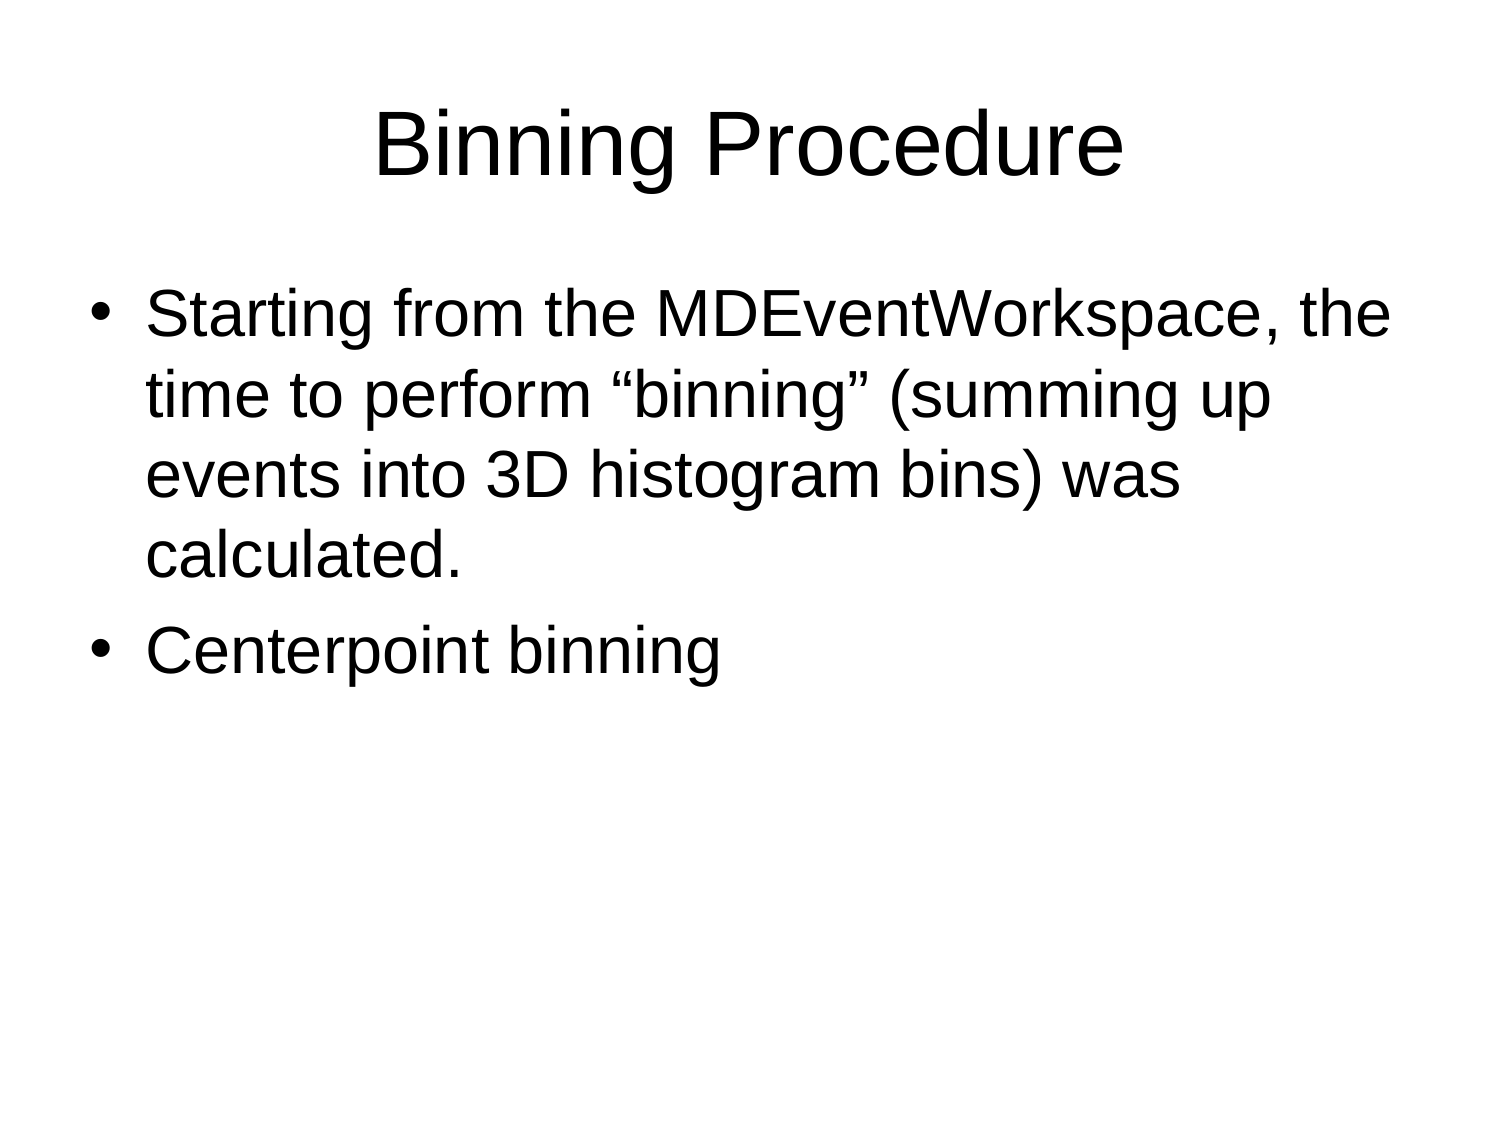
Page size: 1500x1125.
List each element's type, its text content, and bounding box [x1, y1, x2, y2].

list Starting from the MDEventWorkspace, the time to perform “binning” (summing up events into 3D histogram bins) was calculated. Centerpoint binning [75, 262, 1426, 1005]
title Binning Procedure [75, 45, 1426, 233]
